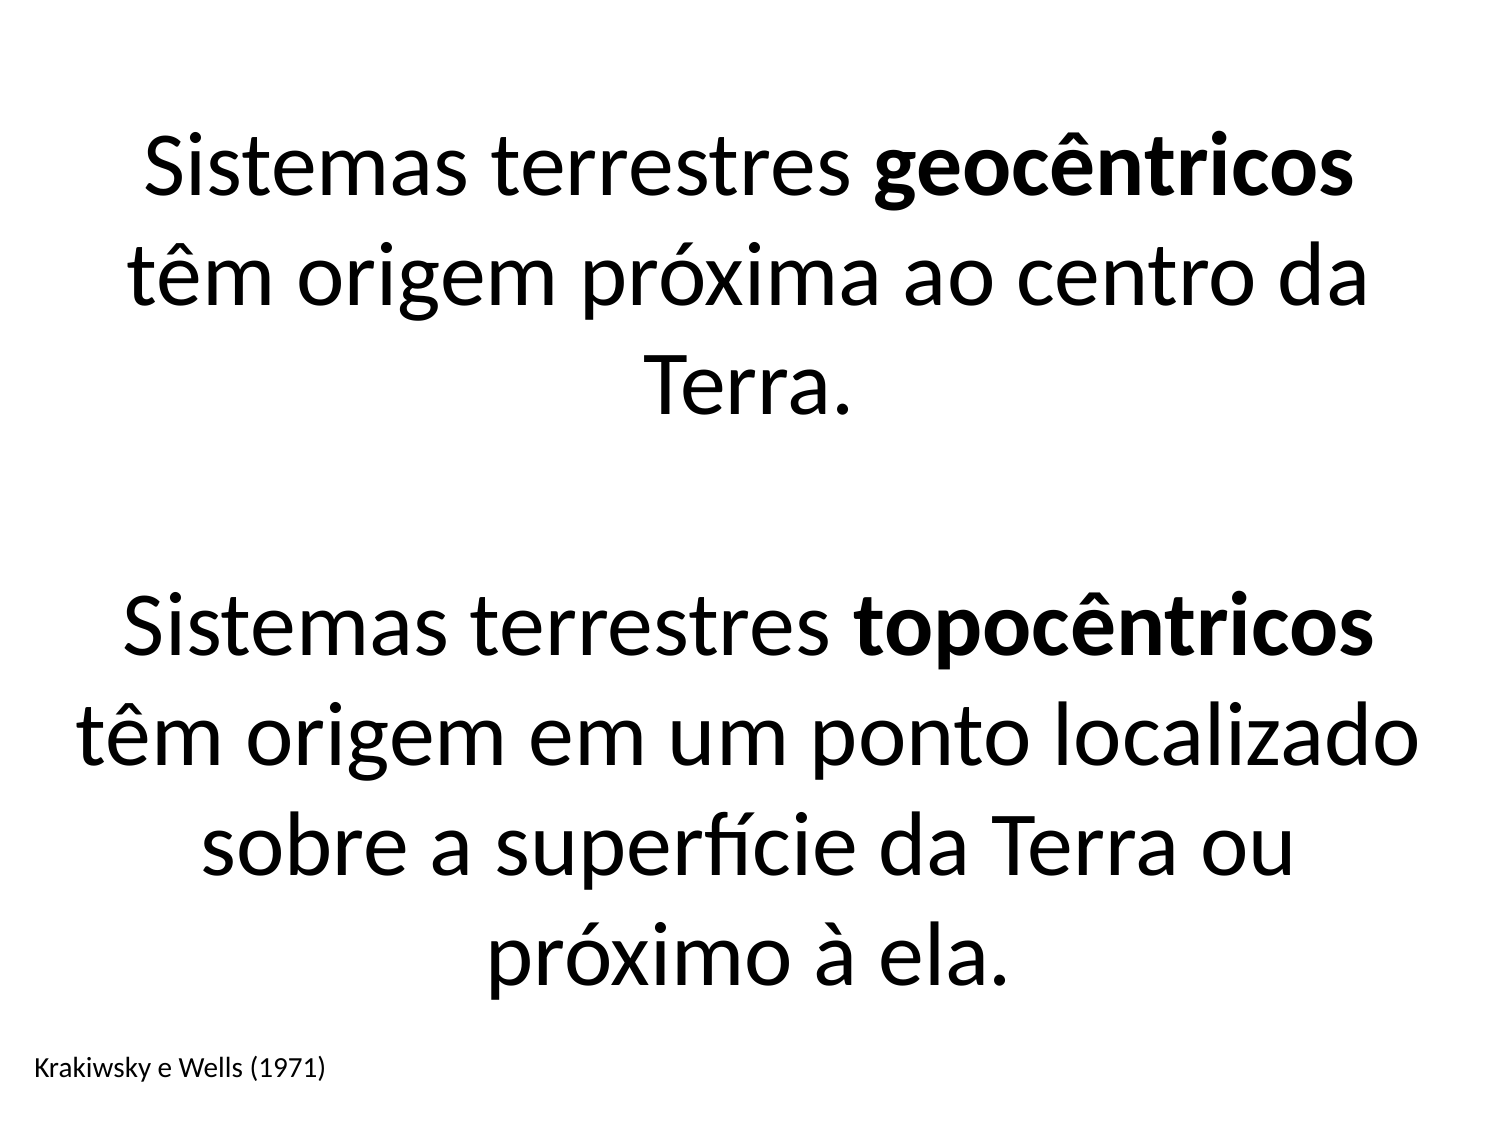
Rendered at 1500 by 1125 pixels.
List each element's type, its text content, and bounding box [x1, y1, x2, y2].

text_box Sistemas terrestres topocêntricos têm origem em um ponto localizado sobre a superfície da Terra ou próximo à ela. [53, 556, 1446, 1012]
text_box Sistemas terrestres geocêntricos têm origem próxima ao centro da Terra. [53, 95, 1446, 441]
text_box Krakiwsky e Wells (1971) [19, 1041, 342, 1091]
